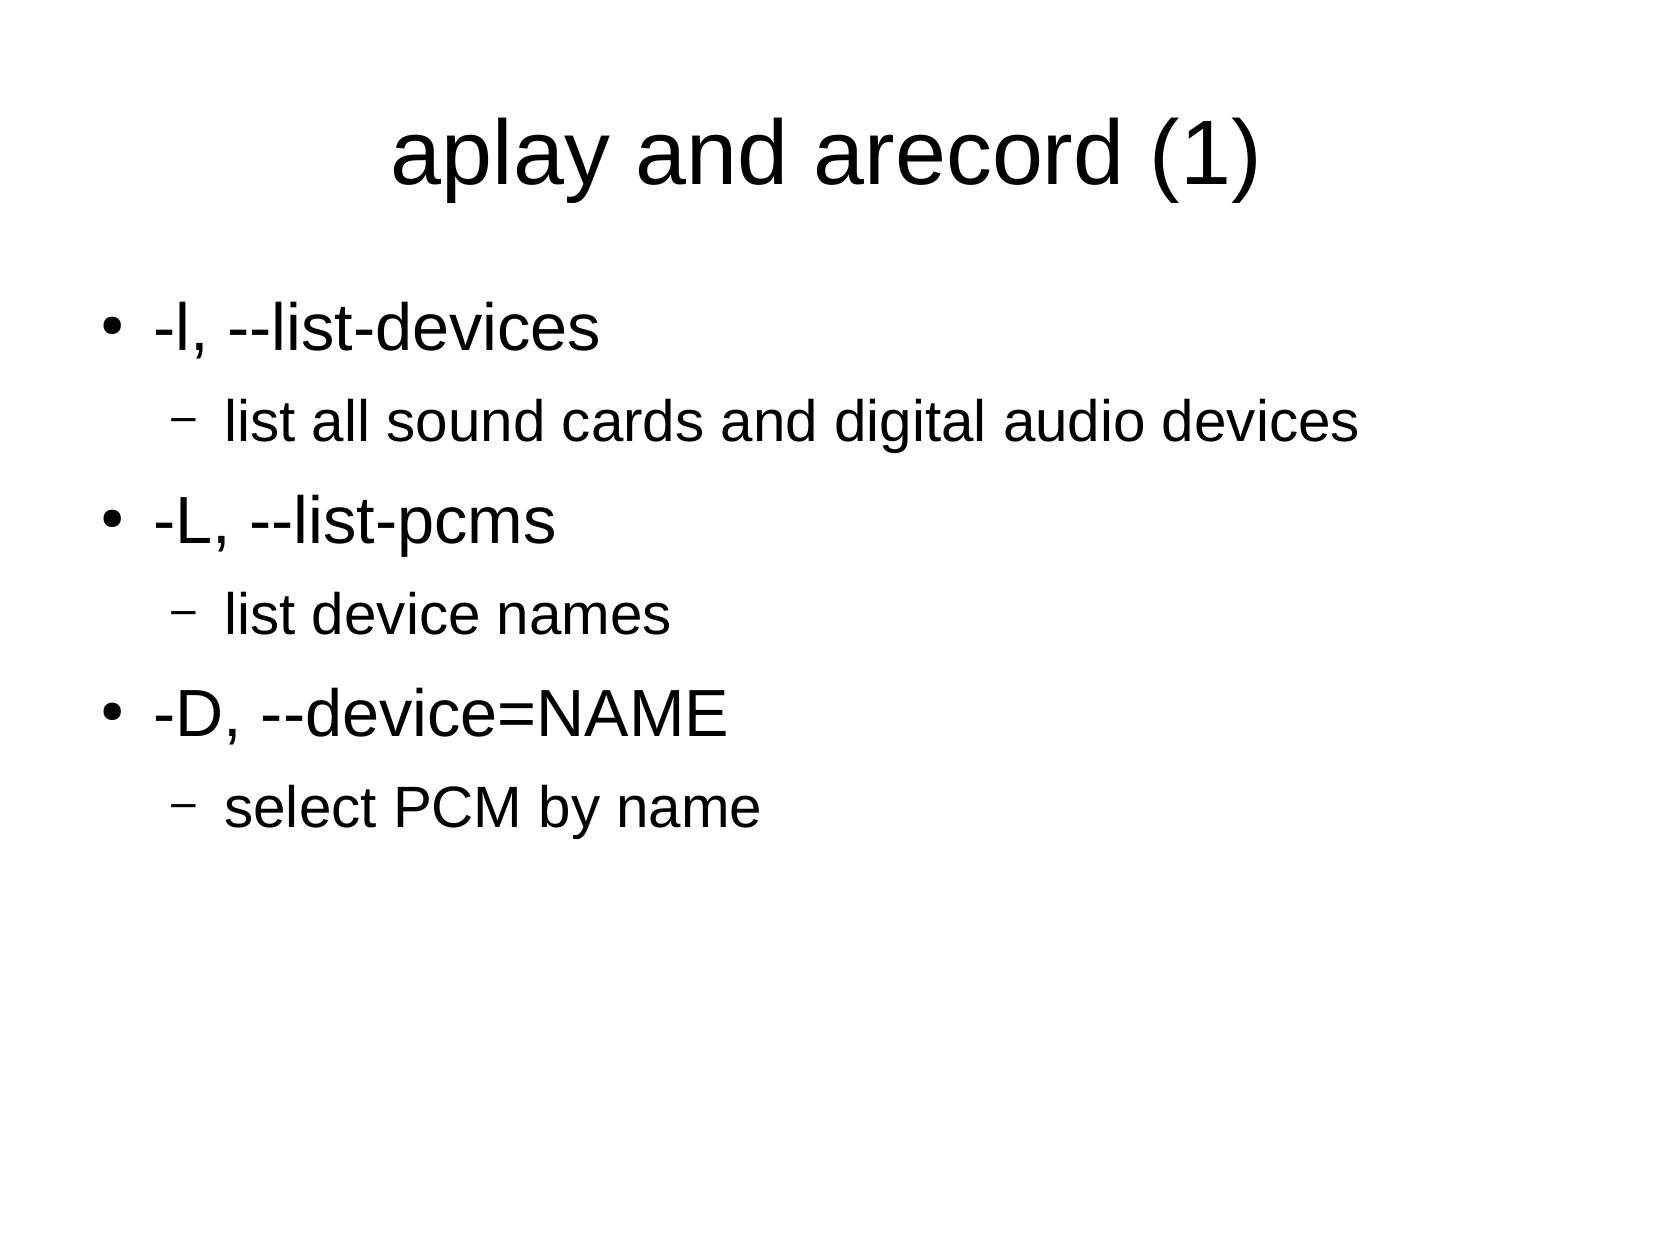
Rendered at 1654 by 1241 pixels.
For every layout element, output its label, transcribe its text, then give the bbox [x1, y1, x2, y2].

title aplay and arecord (1) [82, 49, 1571, 257]
list -l, --list-devices list all sound cards and digital audio devices -L, --list-pcms list device names -D, --device=NAME select PCM by name [82, 290, 1571, 1010]
